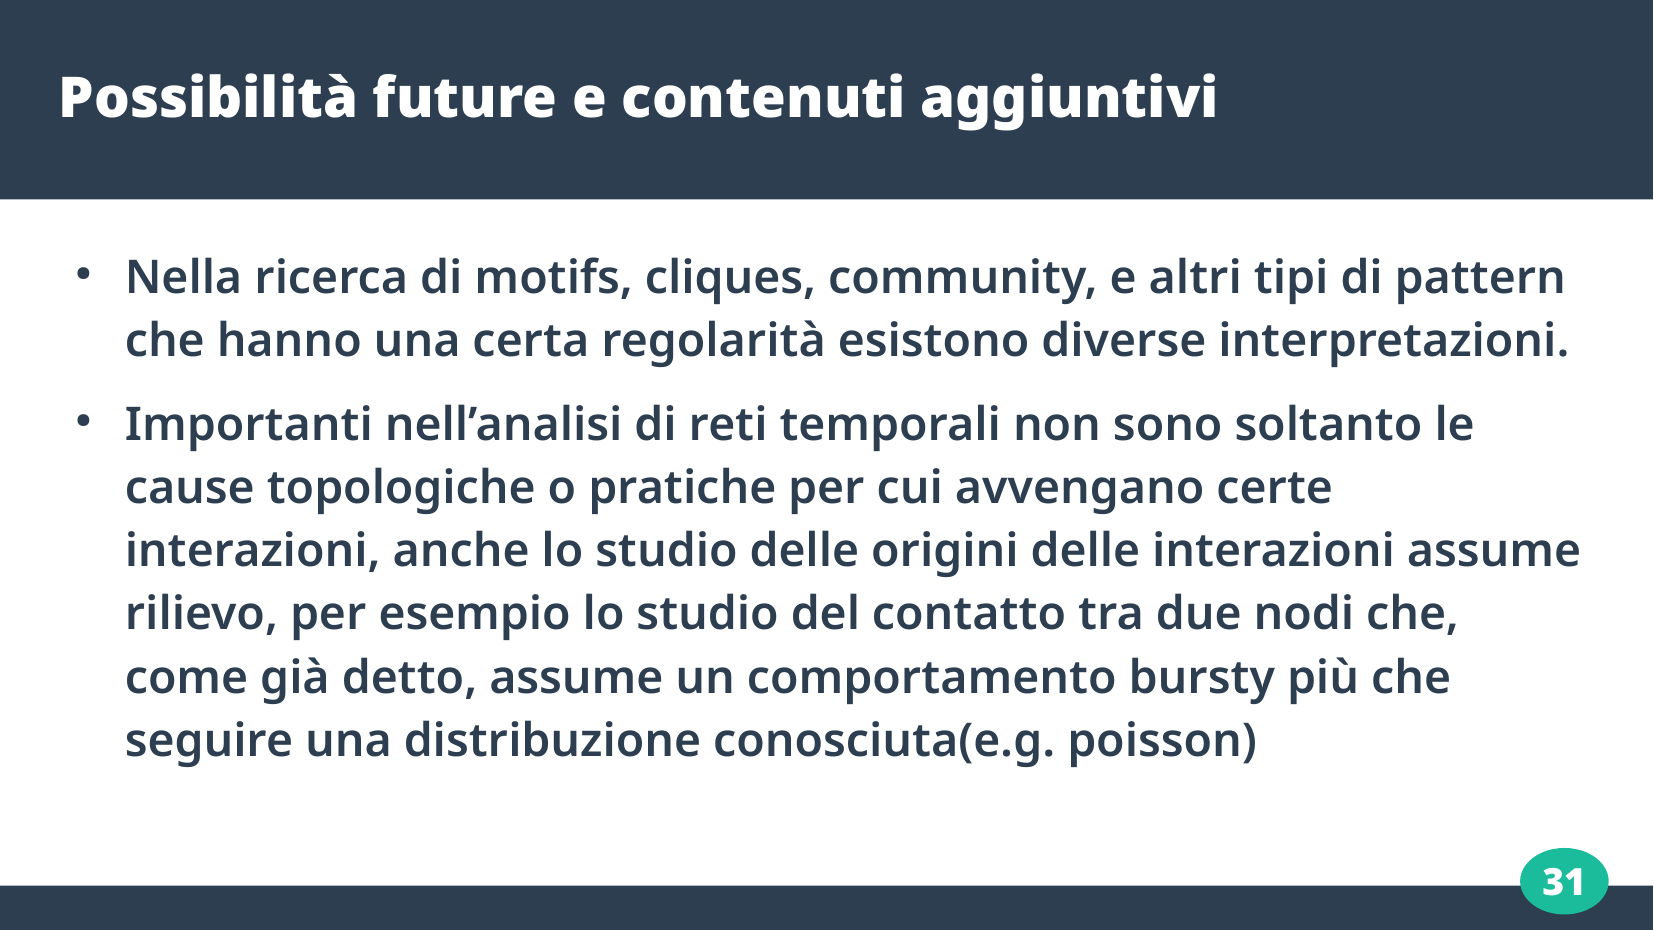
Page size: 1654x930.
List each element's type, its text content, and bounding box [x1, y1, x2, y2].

title Possibilità future e contenuti aggiuntivi [58, 36, 1594, 155]
list Nella ricerca di motifs, cliques, community, e altri tipi di pattern che hanno una certa regolarità esistono diverse interpretazioni. Importanti nell’analisi di reti temporali non sono soltanto le cause topologiche o pratiche per cui avvengano certe interazioni, anche lo studio delle origini delle interazioni assume rilievo, per esempio lo studio del contatto tra due nodi che, come già detto, assume un comportamento bursty più che seguire una distribuzione conosciuta(e.g. poisson) [58, 243, 1594, 864]
